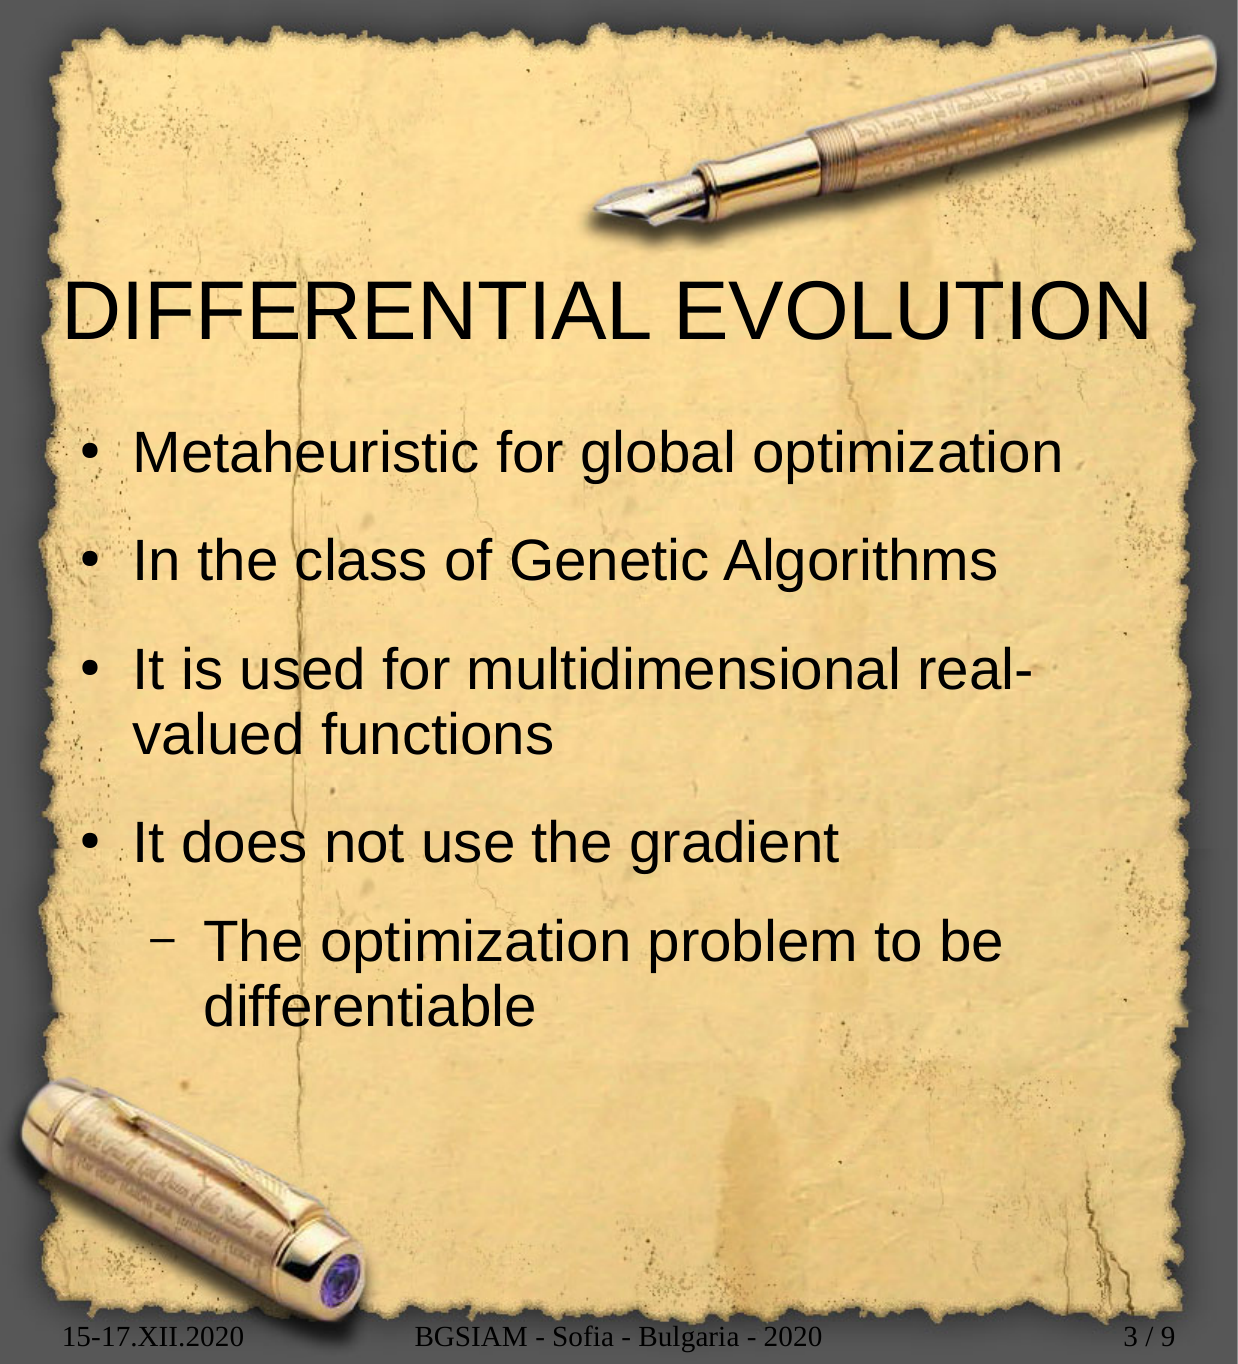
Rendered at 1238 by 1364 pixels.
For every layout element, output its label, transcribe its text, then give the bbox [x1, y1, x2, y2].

list Metaheuristic for global optimization In the class of Genetic Algorithms It is used for multidimensional real-valued functions It does not use the gradient The optimization problem to be differentiable [61, 420, 1176, 1110]
title Differential Evolution [61, 239, 1176, 383]
picture [0, 0, 1238, 1364]
